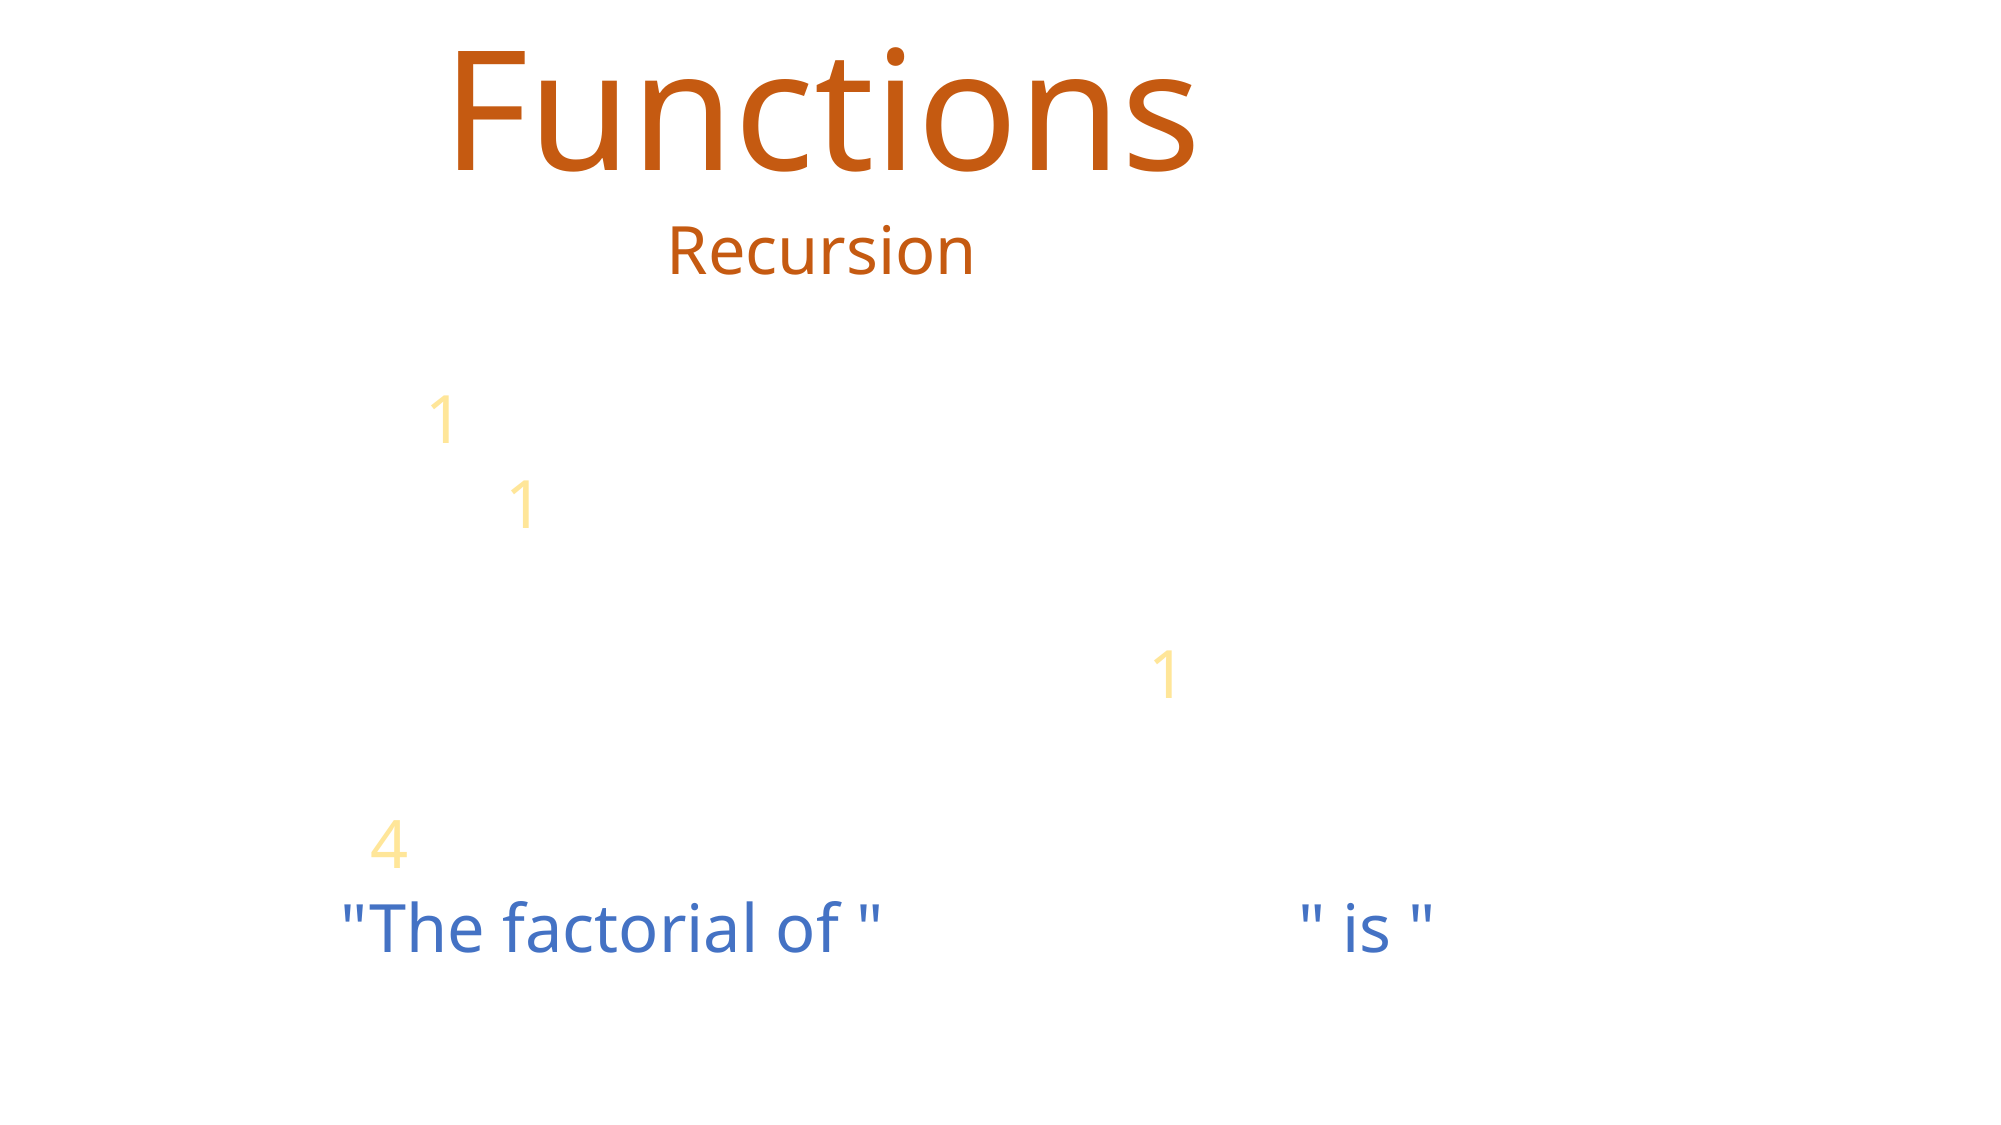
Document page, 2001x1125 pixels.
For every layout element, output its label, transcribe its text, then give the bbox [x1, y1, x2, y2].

list Functions Recursion def calc_factorial(x): if x == 1: return 1 else: return (x * calc_factorial(x - 1)) num = 4 print( "The factorial of " + str(num) + " is " + str(calc_factorial(num))) [137, 34, 1863, 1088]
